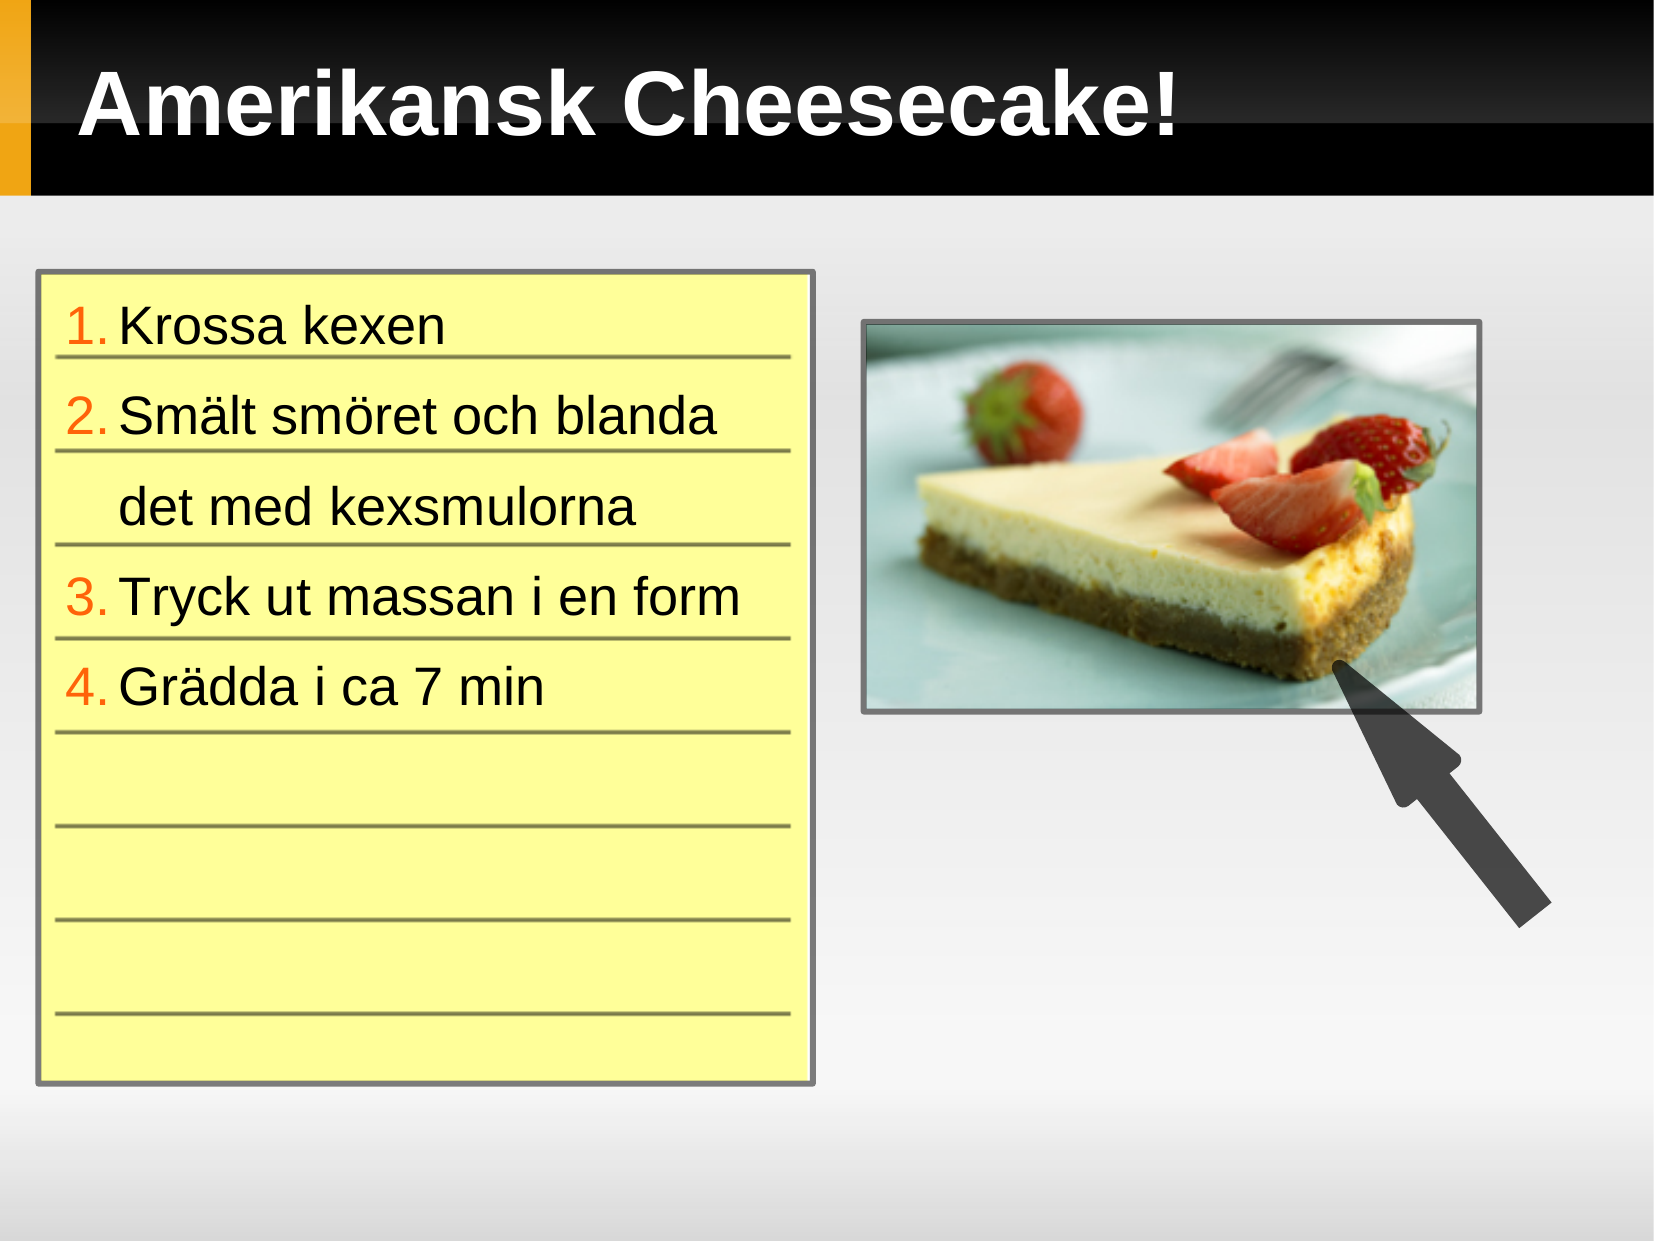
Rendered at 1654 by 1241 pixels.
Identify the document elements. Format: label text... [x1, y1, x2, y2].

list Krossa kexen Smält smöret och blanda det med kexsmulorna Tryck ut massan i en form Grädda i ca 7 min [47, 295, 815, 1094]
picture [0, 0, 1654, 1241]
title Amerikansk Cheesecake! [76, 0, 1565, 208]
